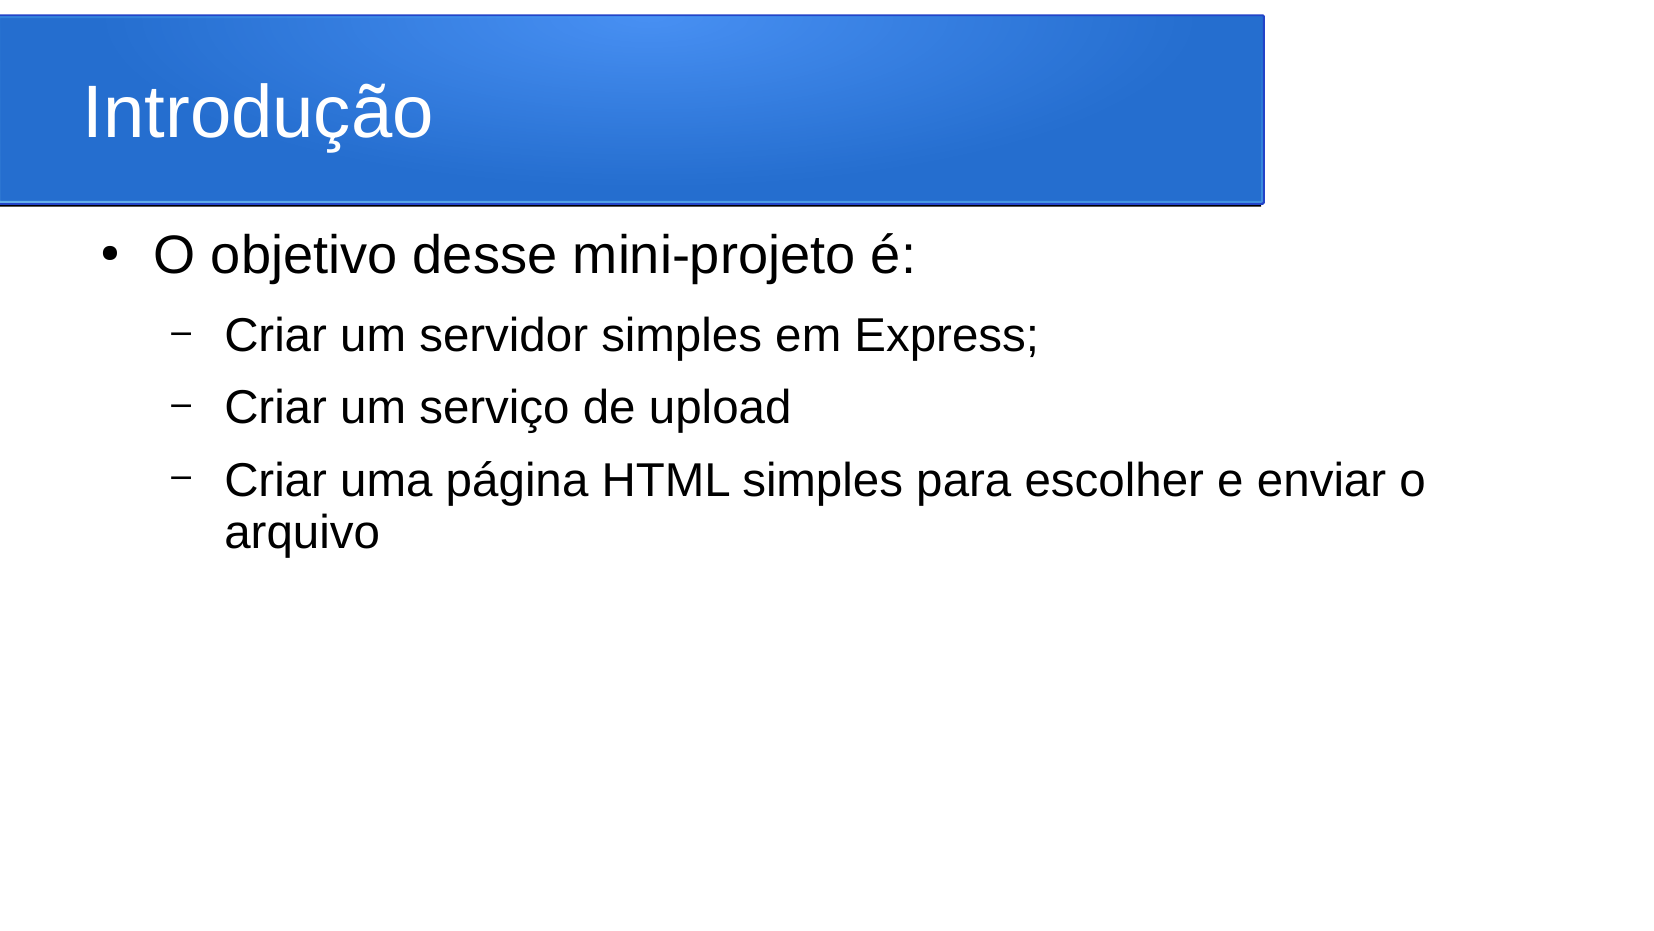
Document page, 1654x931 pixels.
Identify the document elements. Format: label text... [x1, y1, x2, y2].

title Introdução [82, 35, 1235, 189]
list O objetivo desse mini-projeto é: Criar um servidor simples em Express; Criar um serviço de upload Criar uma página HTML simples para escolher e enviar o arquivo [82, 224, 1571, 764]
